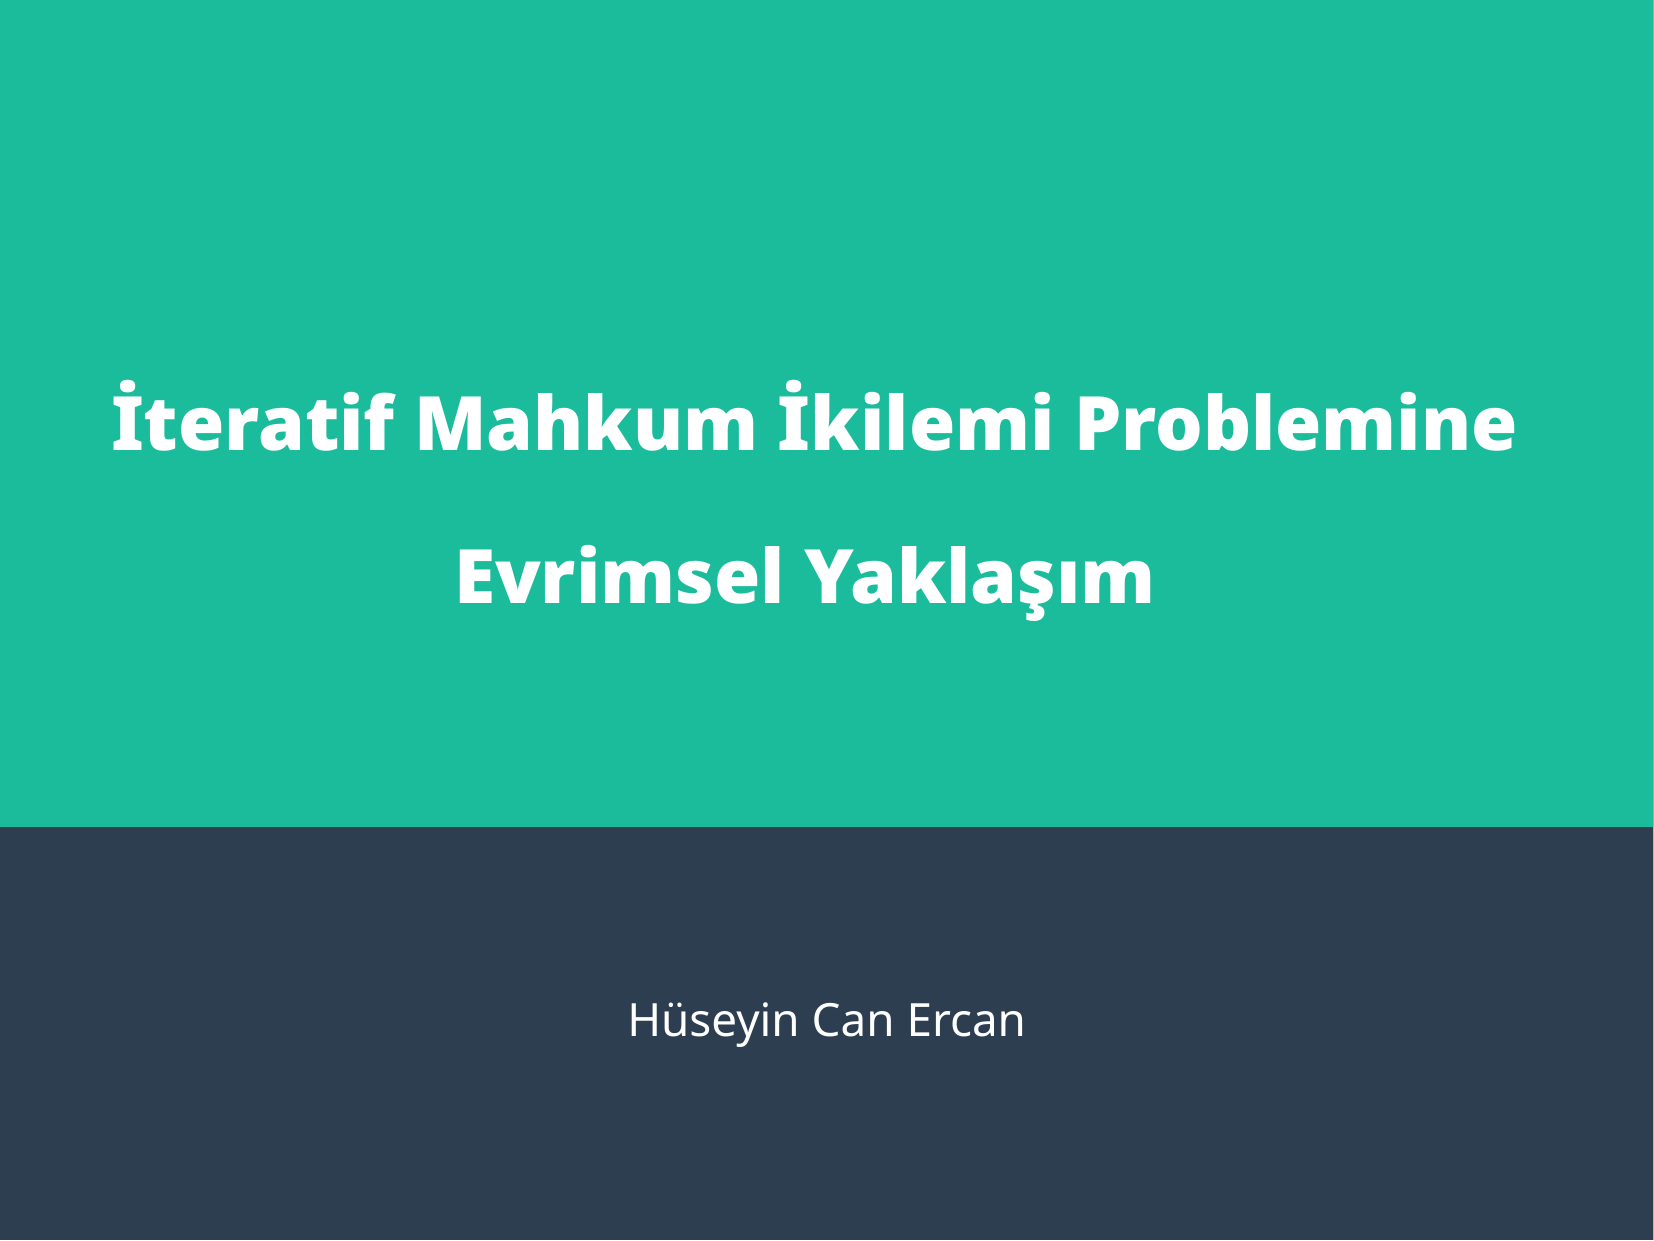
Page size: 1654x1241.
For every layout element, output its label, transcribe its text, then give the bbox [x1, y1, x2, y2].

title İteratif Mahkum İkilemi Problemine Evrimsel Yaklaşım [47, 330, 1583, 614]
subtitle Hüseyin Can Ercan [59, 856, 1595, 1182]
